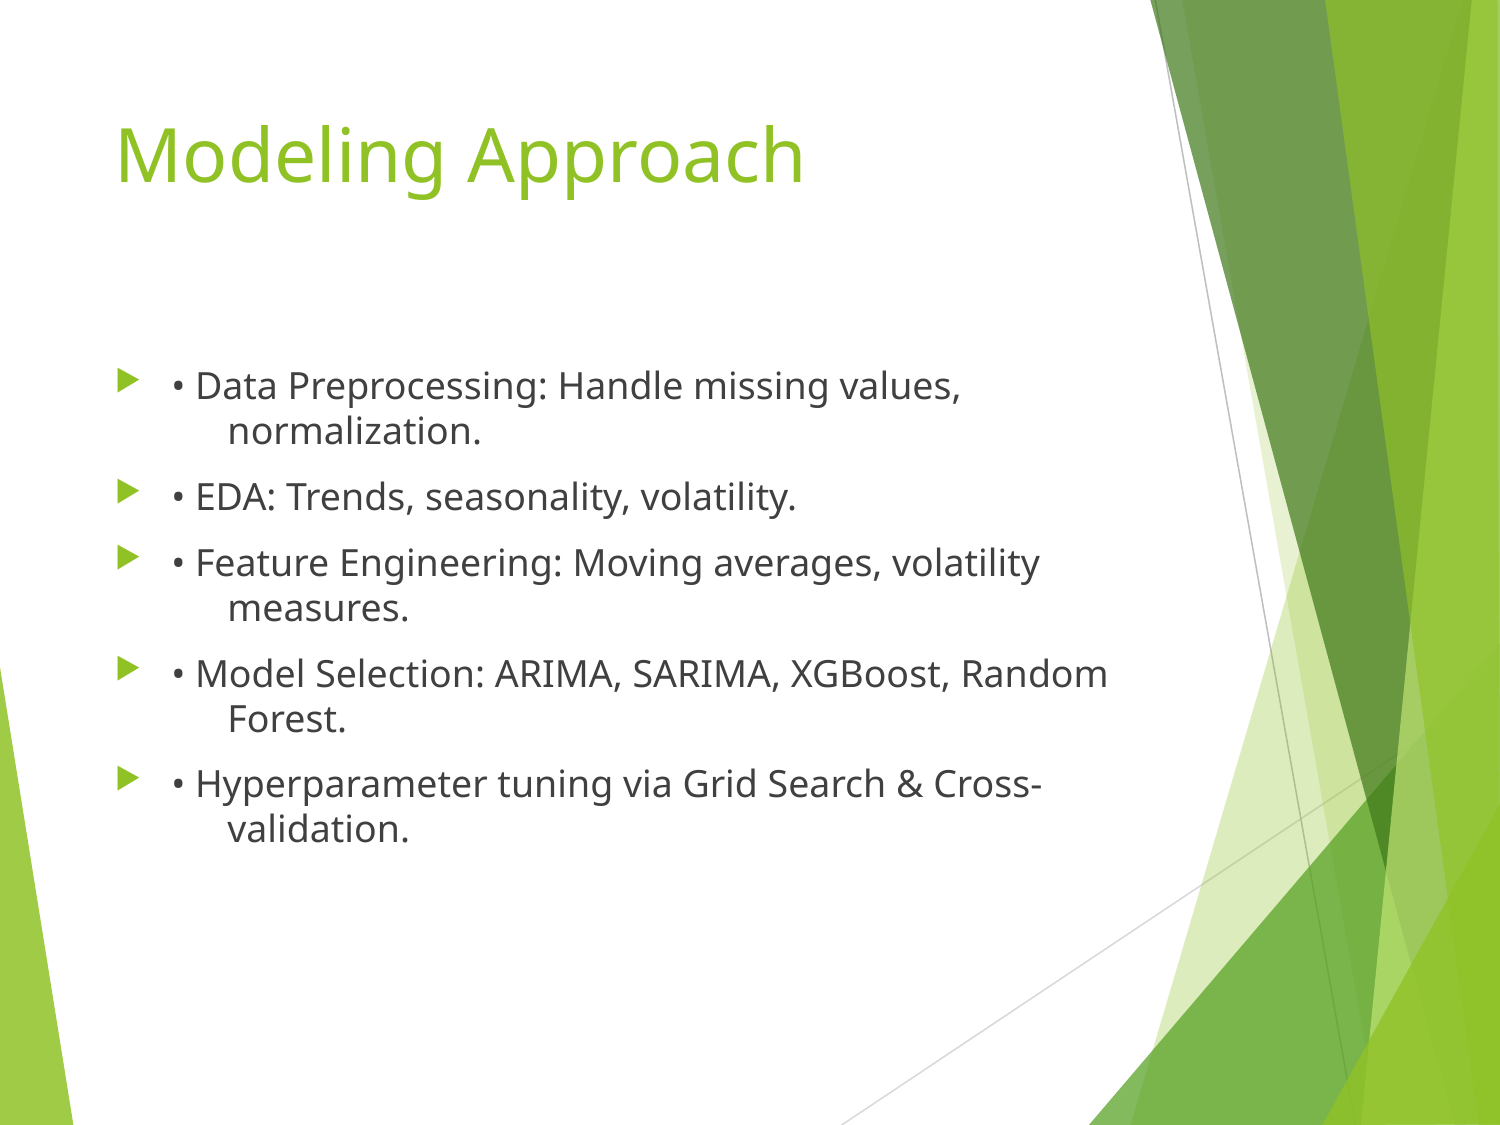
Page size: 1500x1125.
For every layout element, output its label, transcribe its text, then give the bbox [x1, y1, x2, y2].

list • Data Preprocessing: Handle missing values, normalization. • EDA: Trends, seasonality, volatility. • Feature Engineering: Moving averages, volatility measures. • Model Selection: ARIMA, SARIMA, XGBoost, Random Forest. • Hyperparameter tuning via Grid Search & Cross-validation. [99, 354, 1142, 992]
title Modeling Approach [99, 99, 1142, 317]
